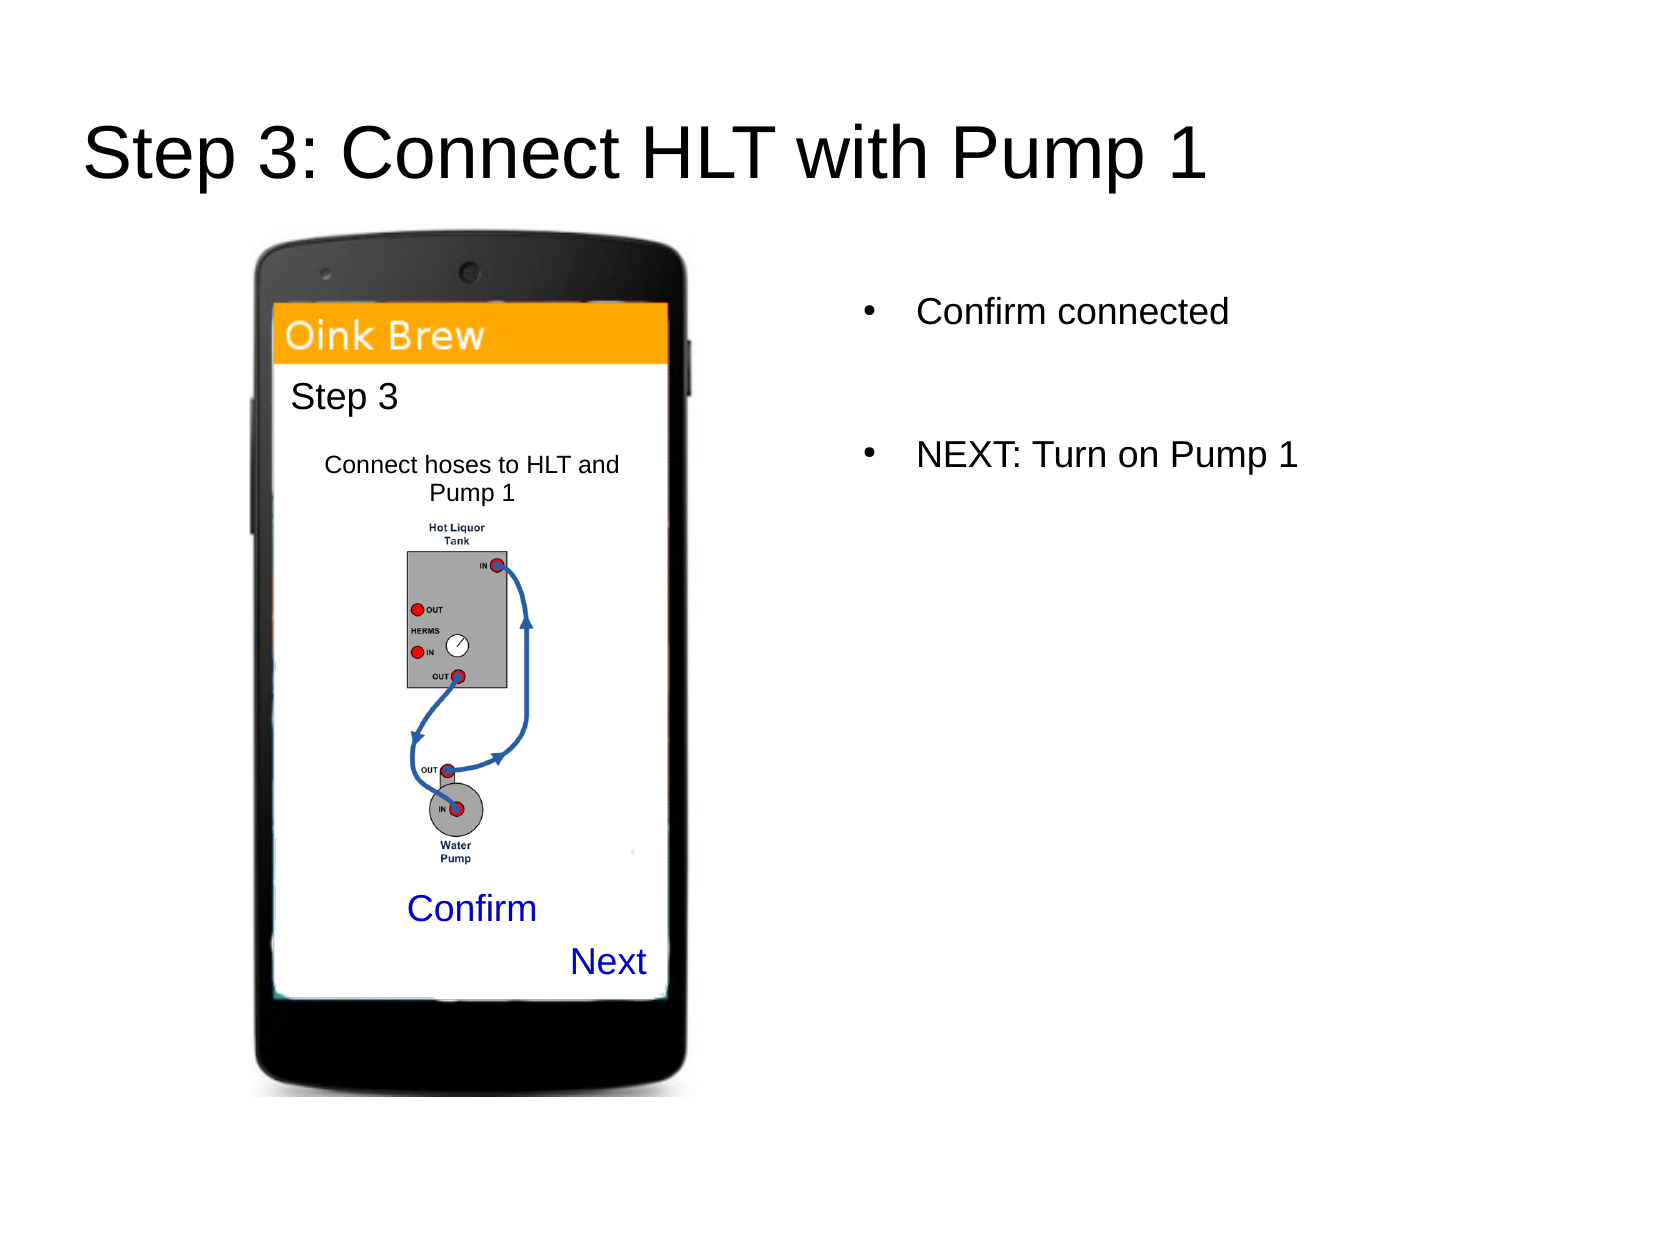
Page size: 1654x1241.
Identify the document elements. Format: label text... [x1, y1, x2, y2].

text_box Next [496, 937, 662, 990]
picture [249, 224, 697, 1097]
list Confirm connected NEXT: Turn on Pump 1 [845, 290, 1572, 1010]
text_box Step 3 [275, 368, 414, 426]
title Step 3: Connect HLT with Pump 1 [82, 49, 1571, 257]
text_box Confirm [277, 879, 668, 937]
text_box Connect hoses to HLT and Pump 1 [283, 442, 662, 515]
